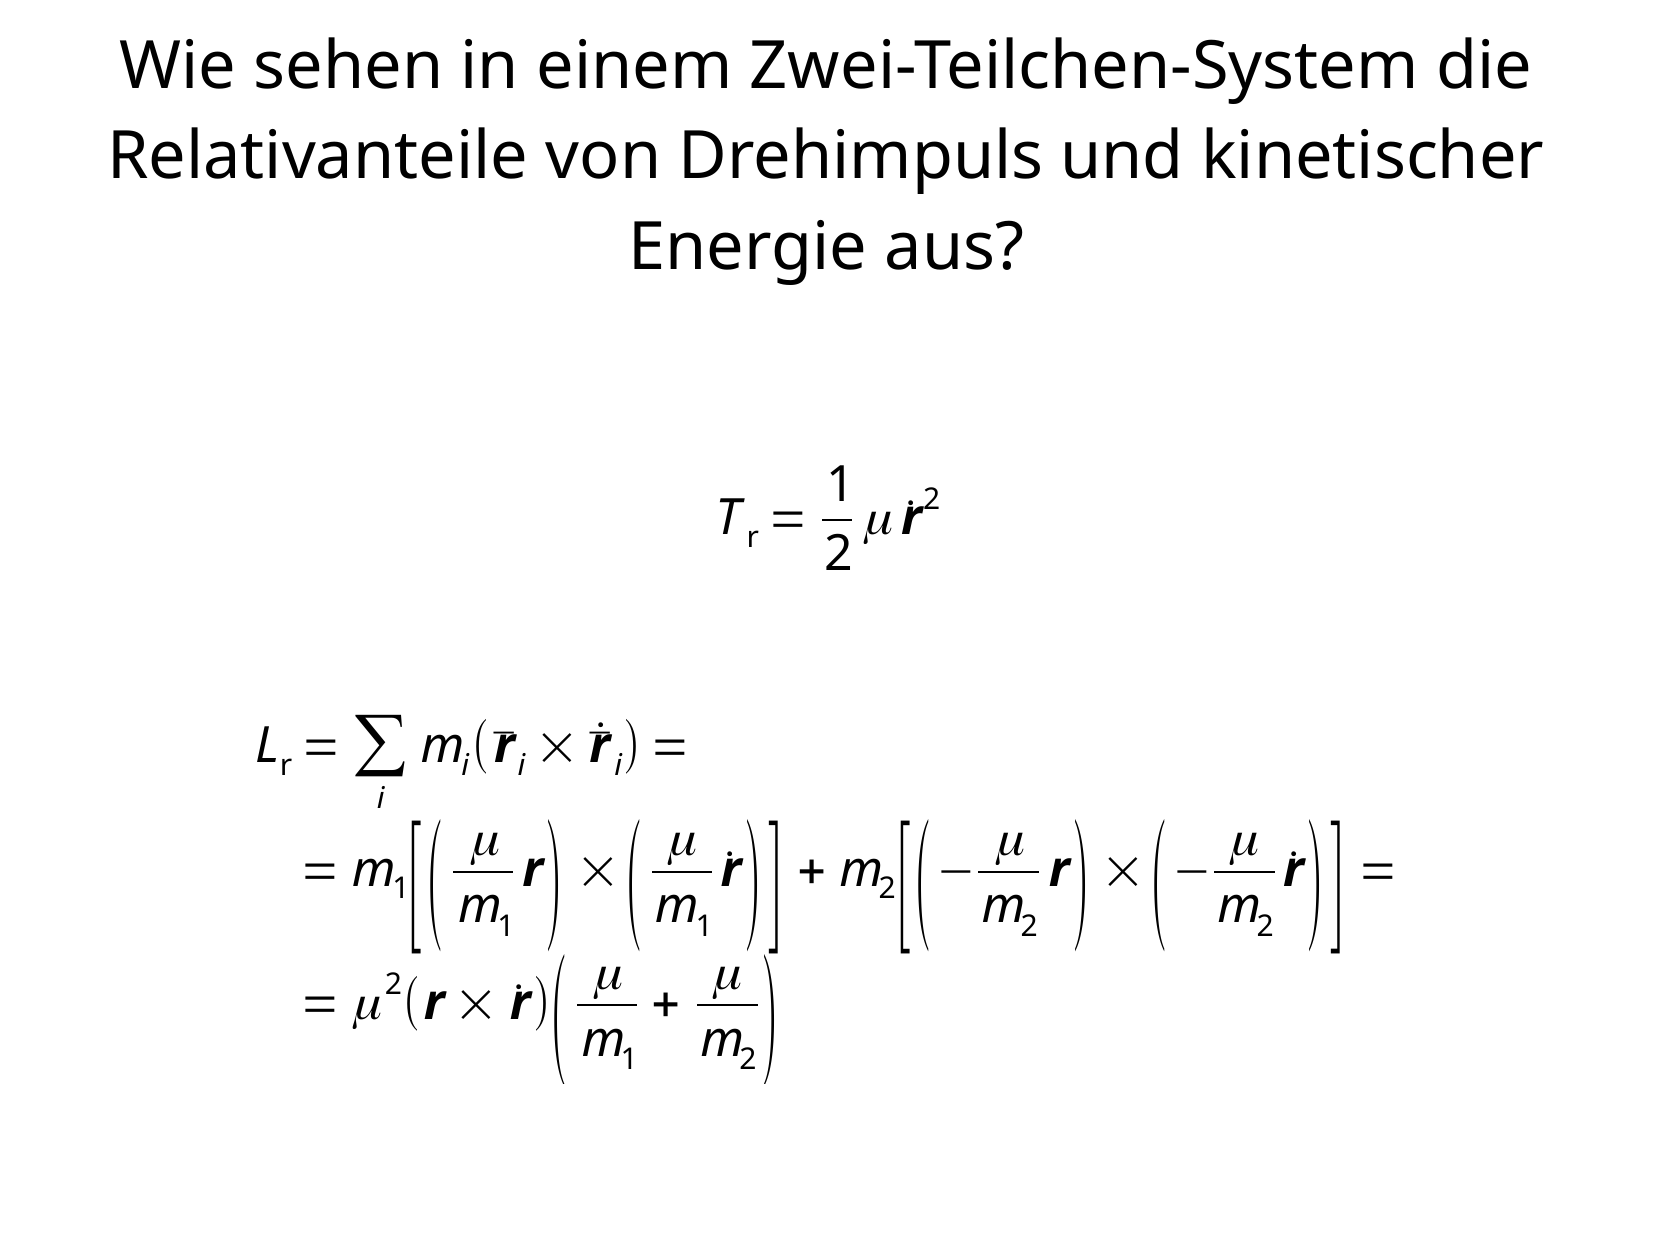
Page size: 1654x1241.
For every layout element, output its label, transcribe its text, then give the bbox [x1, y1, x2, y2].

chart [709, 454, 945, 585]
chart [248, 711, 1405, 1084]
title Wie sehen in einem Zwei-Teilchen-System die Relativanteile von Drehimpuls und kinetischer Energie aus? [82, 19, 1571, 287]
